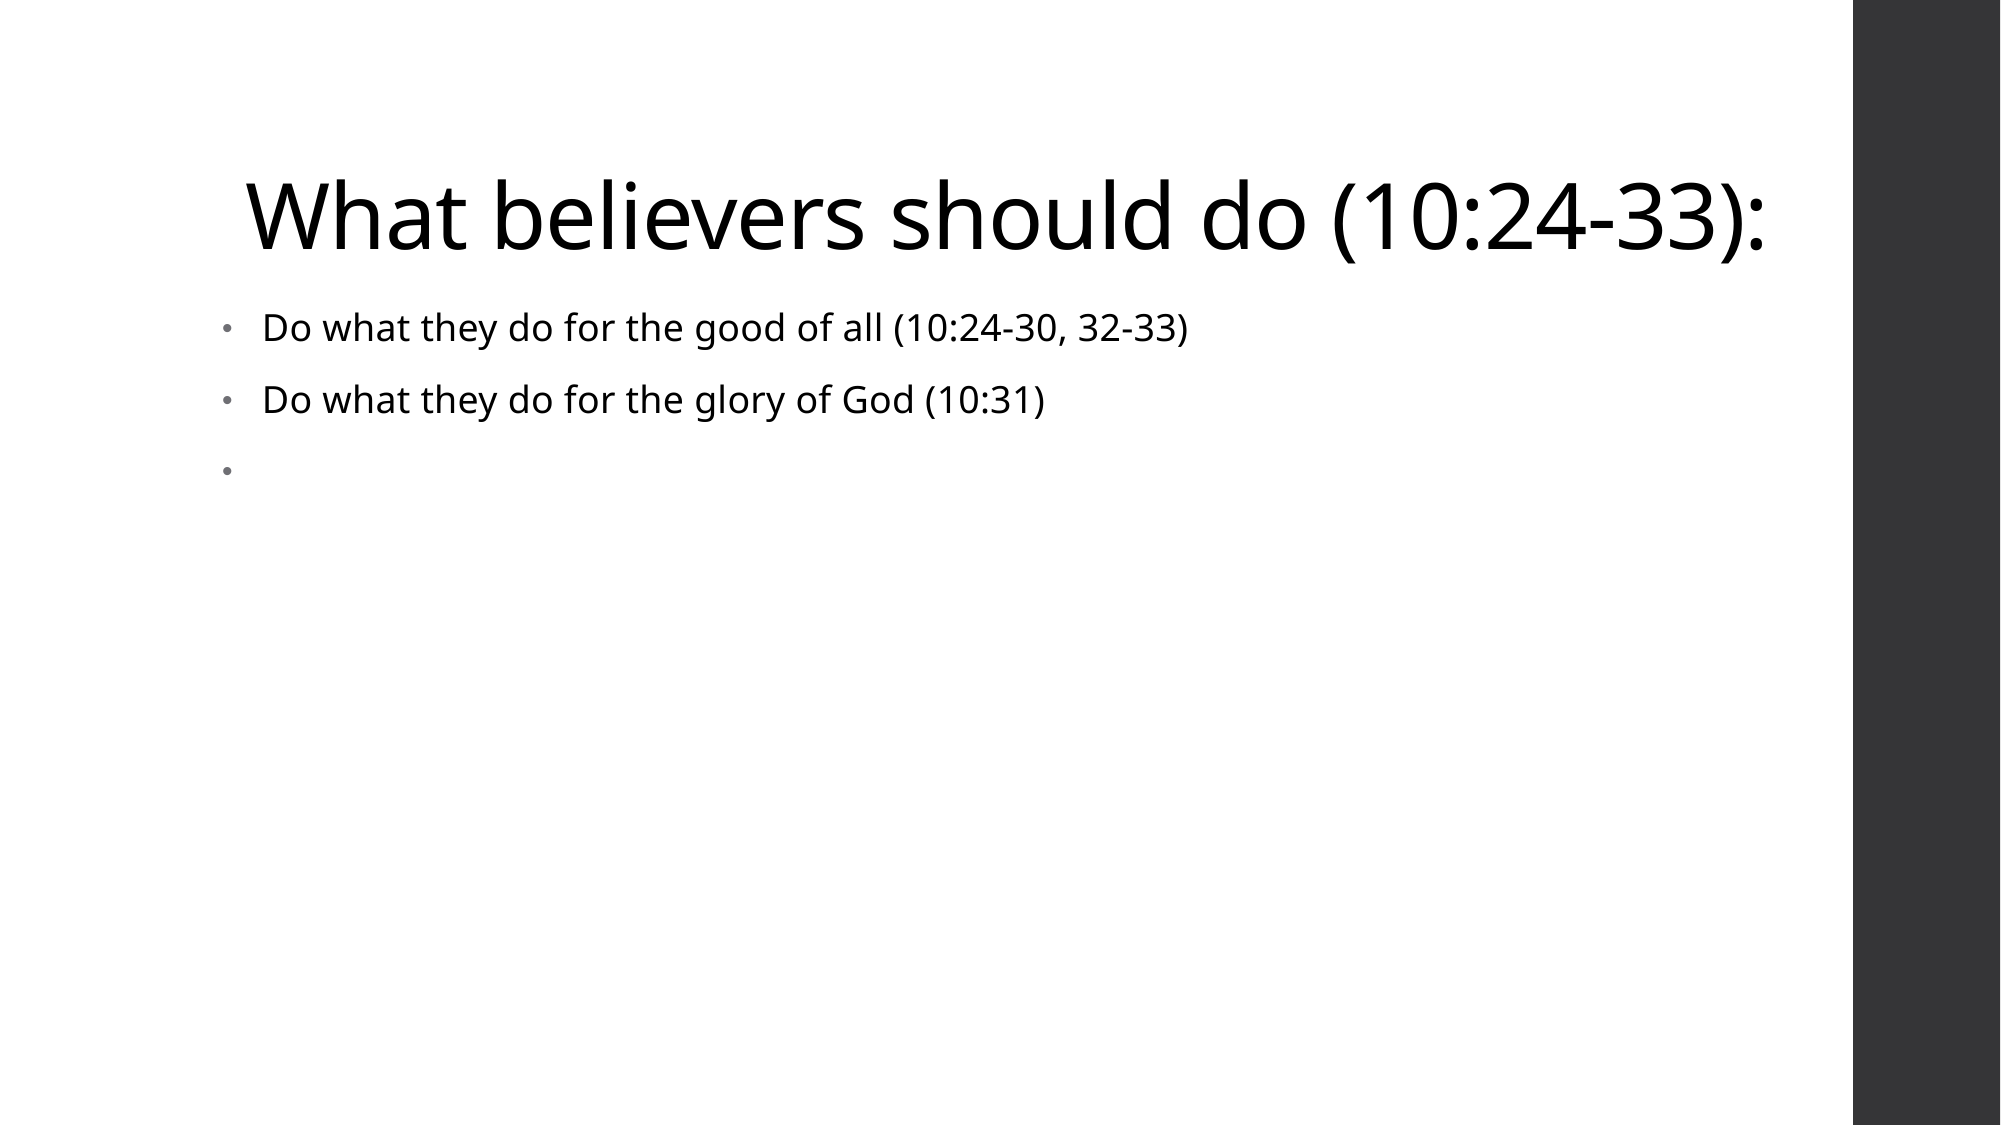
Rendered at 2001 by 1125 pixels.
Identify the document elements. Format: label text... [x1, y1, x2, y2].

list Do what they do for the good of all (10:24-30, 32-33) Do what they do for the glory of God (10:31) [206, 299, 1617, 1014]
title What believers should do (10:24-33): [206, 60, 1797, 278]
